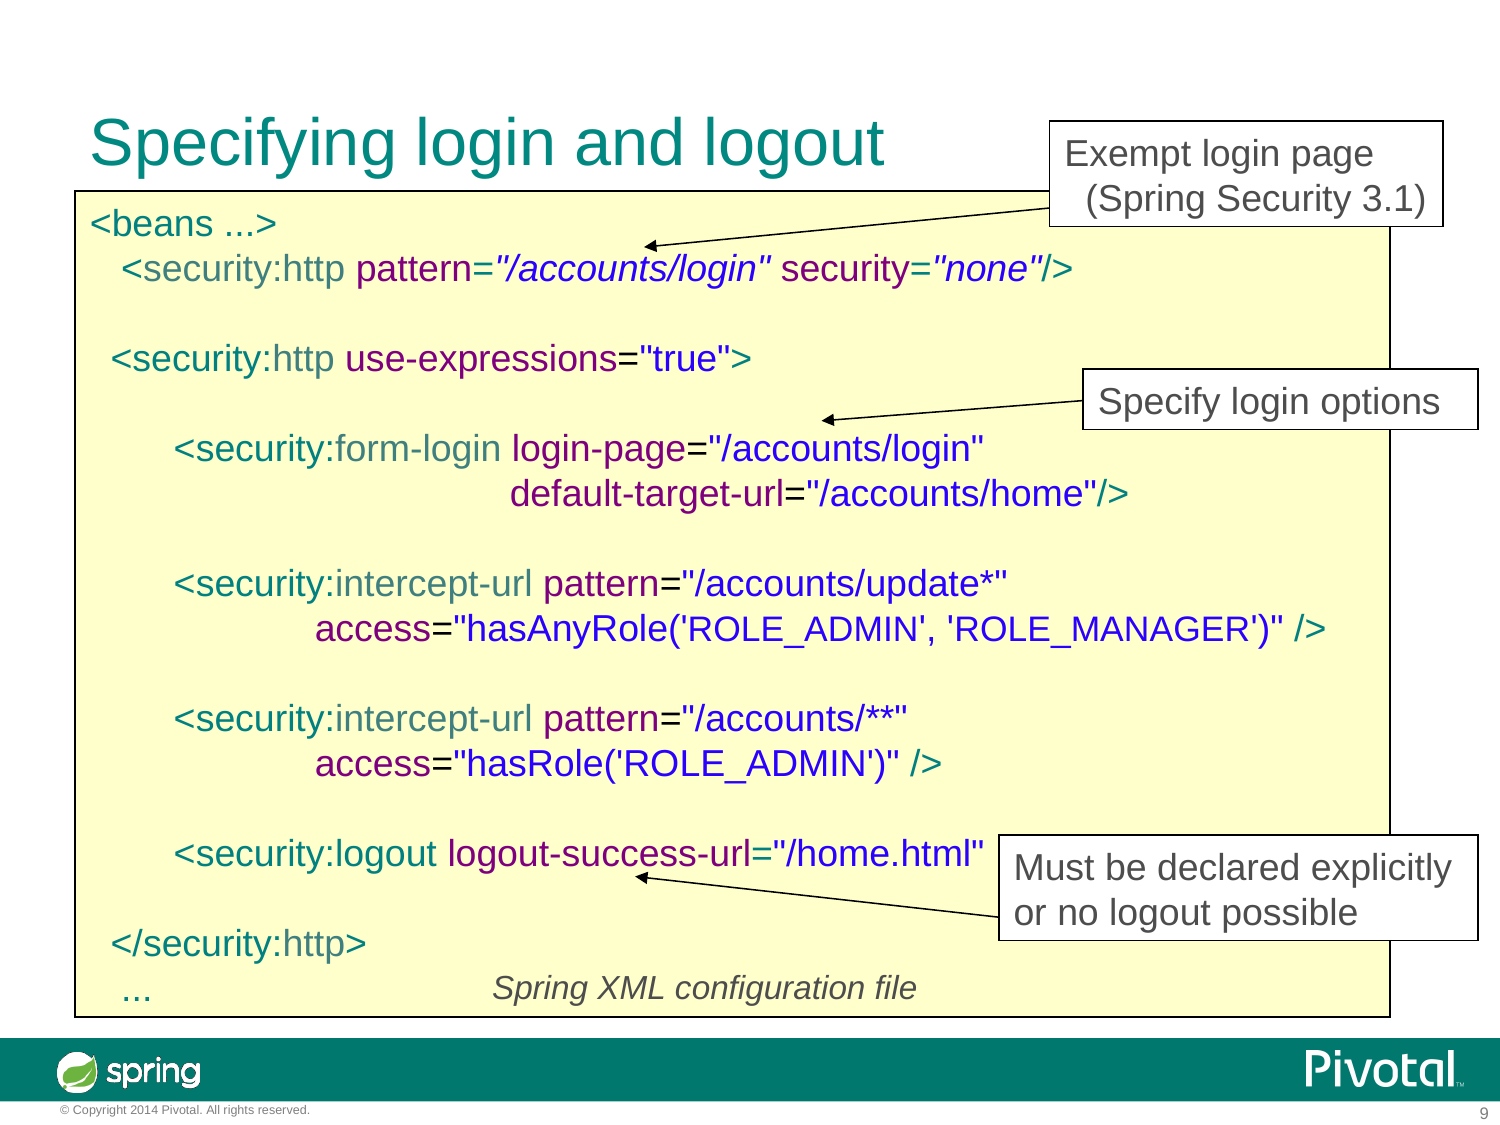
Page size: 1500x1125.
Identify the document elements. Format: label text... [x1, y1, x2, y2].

text_box <beans ...> <security:http pattern="/accounts/login" security="none"/> <security:http use-expressions="true"> <security:form-login login-page="/accounts/login" default-target-url="/accounts/home"/> <security:intercept-url pattern="/accounts/update*" access="hasAnyRole('ROLE_ADMIN', 'ROLE_MANAGER')" /> <security:intercept-url pattern="/accounts/**" access="hasRole('ROLE_ADMIN')" /> <security:logout logout-success-url="/home.html" </security:http> ... [74, 191, 1390, 1017]
text_box Specify login options [1083, 368, 1479, 430]
picture [32, 1041, 210, 1103]
title Specifying login and logout [75, 45, 1426, 233]
title Specifying login and logout [809, 209, 1426, 233]
text_box Spring XML configuration file [477, 958, 962, 1017]
picture [1306, 1050, 1464, 1087]
text_box Must be declared explicitly or no logout possible [998, 835, 1479, 941]
text_box Exempt login page (Spring Security 3.1) [1049, 121, 1443, 227]
